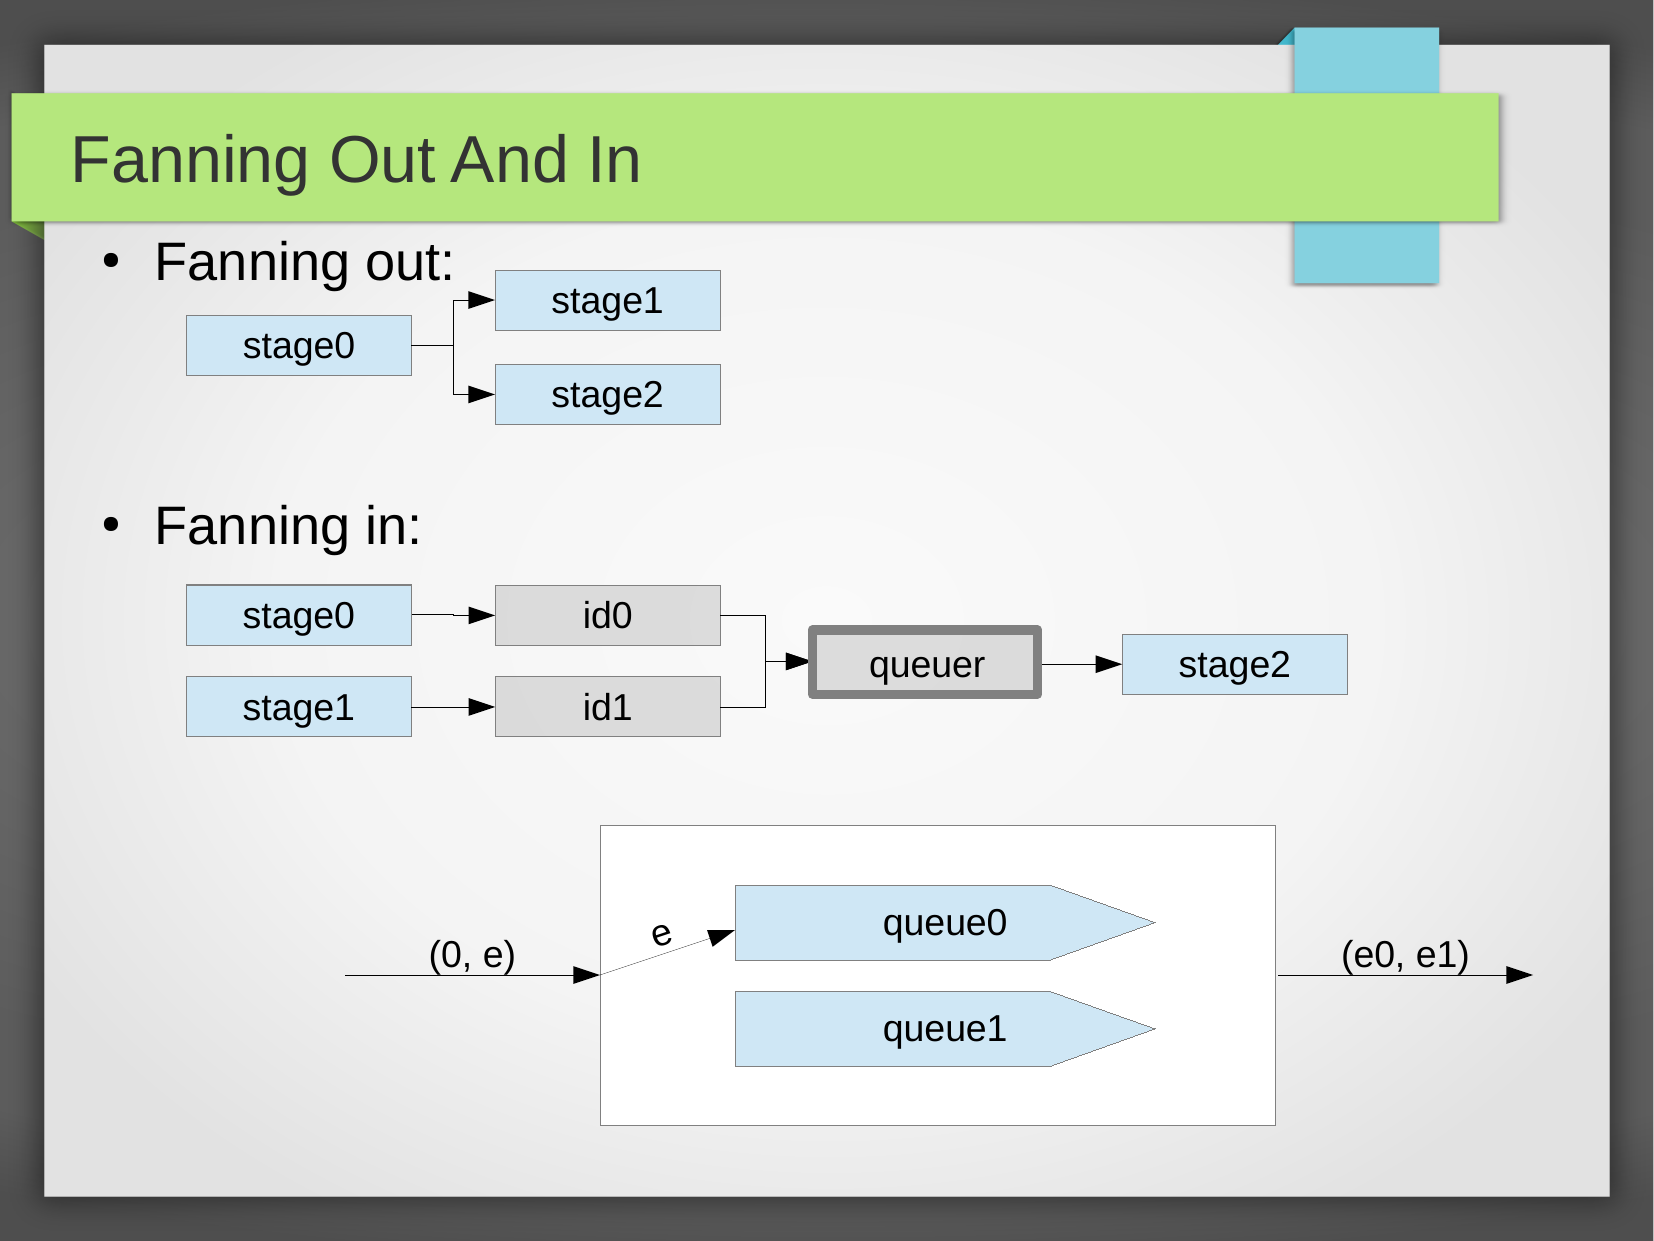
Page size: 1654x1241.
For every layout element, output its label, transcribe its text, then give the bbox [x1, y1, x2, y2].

text_box stage0 [186, 585, 412, 646]
text_box id1 [495, 676, 721, 737]
list Fanning out: Fanning in: [83, 231, 1539, 1117]
text_box stage2 [1122, 634, 1348, 695]
title Fanning Out And In [70, 106, 1229, 213]
text_box queue0 [735, 885, 1156, 961]
text_box queue1 [735, 991, 1156, 1067]
text_box [600, 1117, 1276, 1126]
text_box stage0 [186, 315, 412, 376]
text_box [812, 629, 1038, 695]
text_box stage2 [495, 364, 721, 425]
text_box stage1 [495, 270, 721, 331]
picture [0, 0, 1654, 1241]
text_box stage1 [186, 676, 412, 737]
text_box id0 [495, 585, 721, 646]
